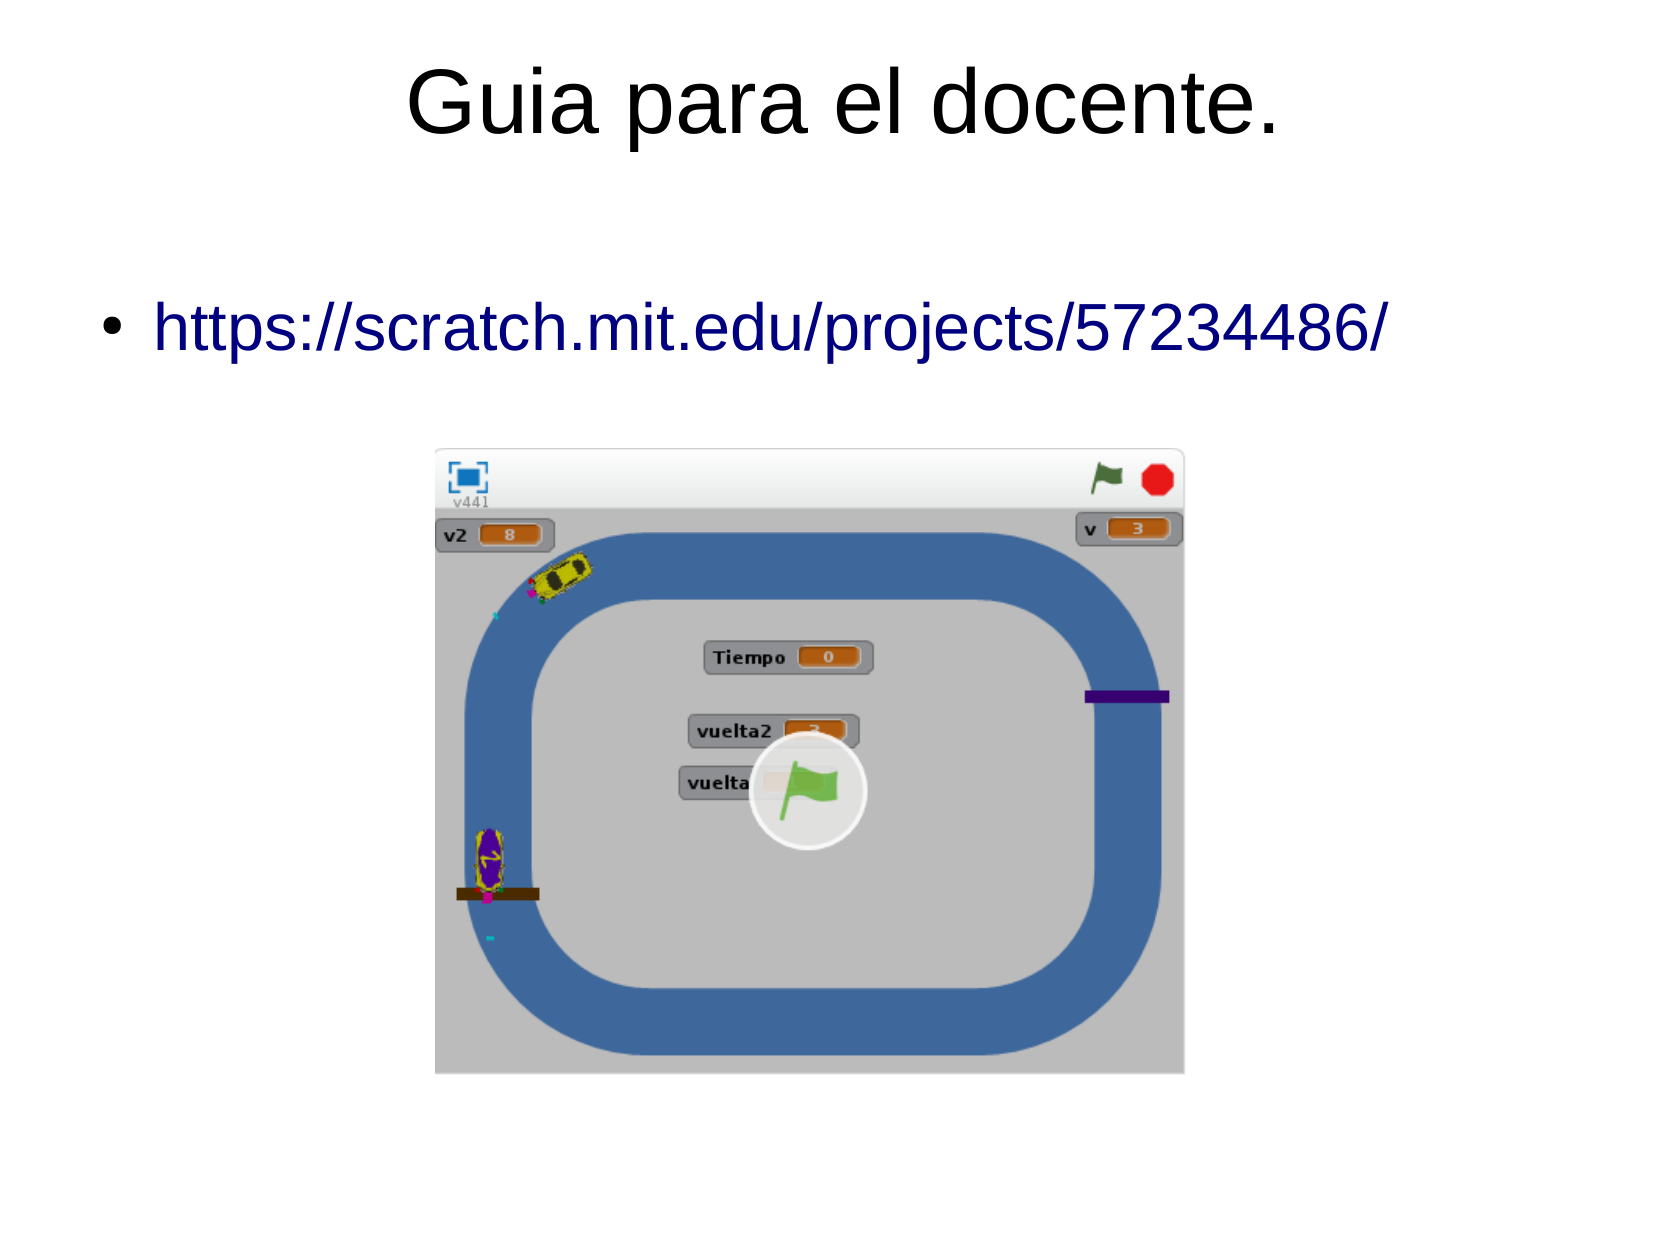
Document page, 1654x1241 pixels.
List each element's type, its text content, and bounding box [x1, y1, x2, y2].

list https://scratch.mit.edu/projects/57234486/ [82, 290, 1571, 1010]
picture [435, 448, 1193, 1076]
title Guia para el docente. [82, 49, 1571, 257]
